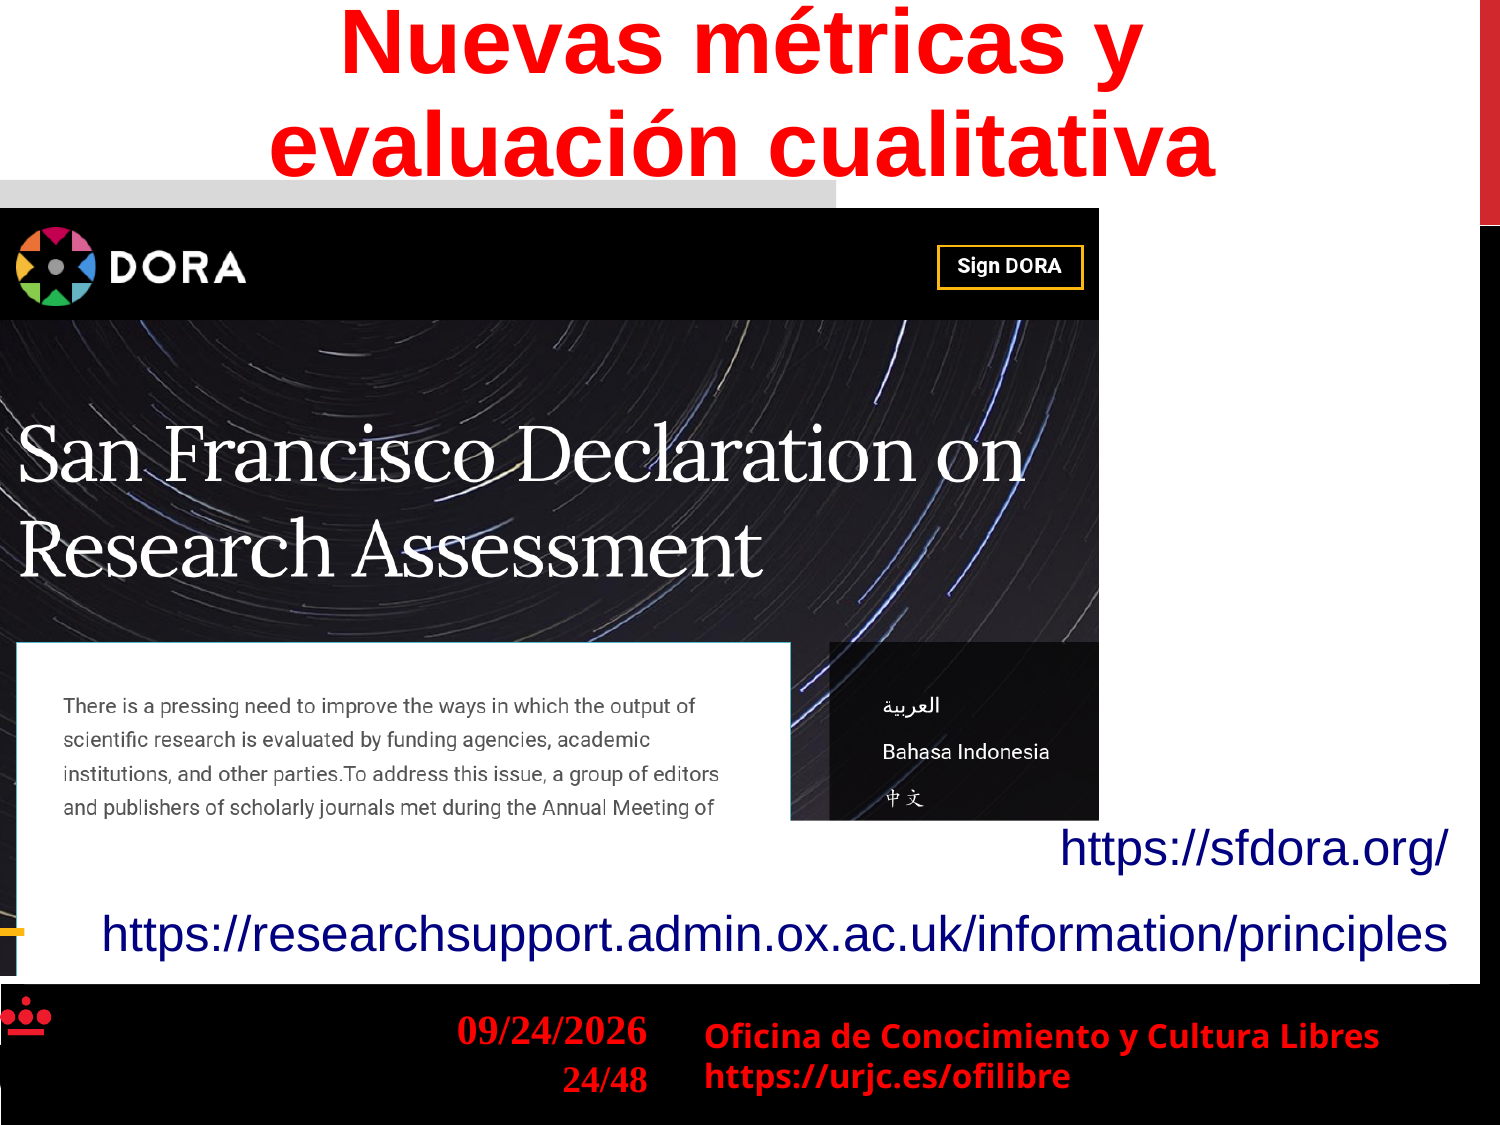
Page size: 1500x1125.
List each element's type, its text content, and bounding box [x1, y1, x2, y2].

picture [0, 208, 1099, 976]
title Nuevas métricas y evaluación cualitativa [120, 0, 1366, 197]
list https://sfdora.org/ https://researchsupport.admin.ox.ac.uk/information/principles [24, 820, 1450, 985]
